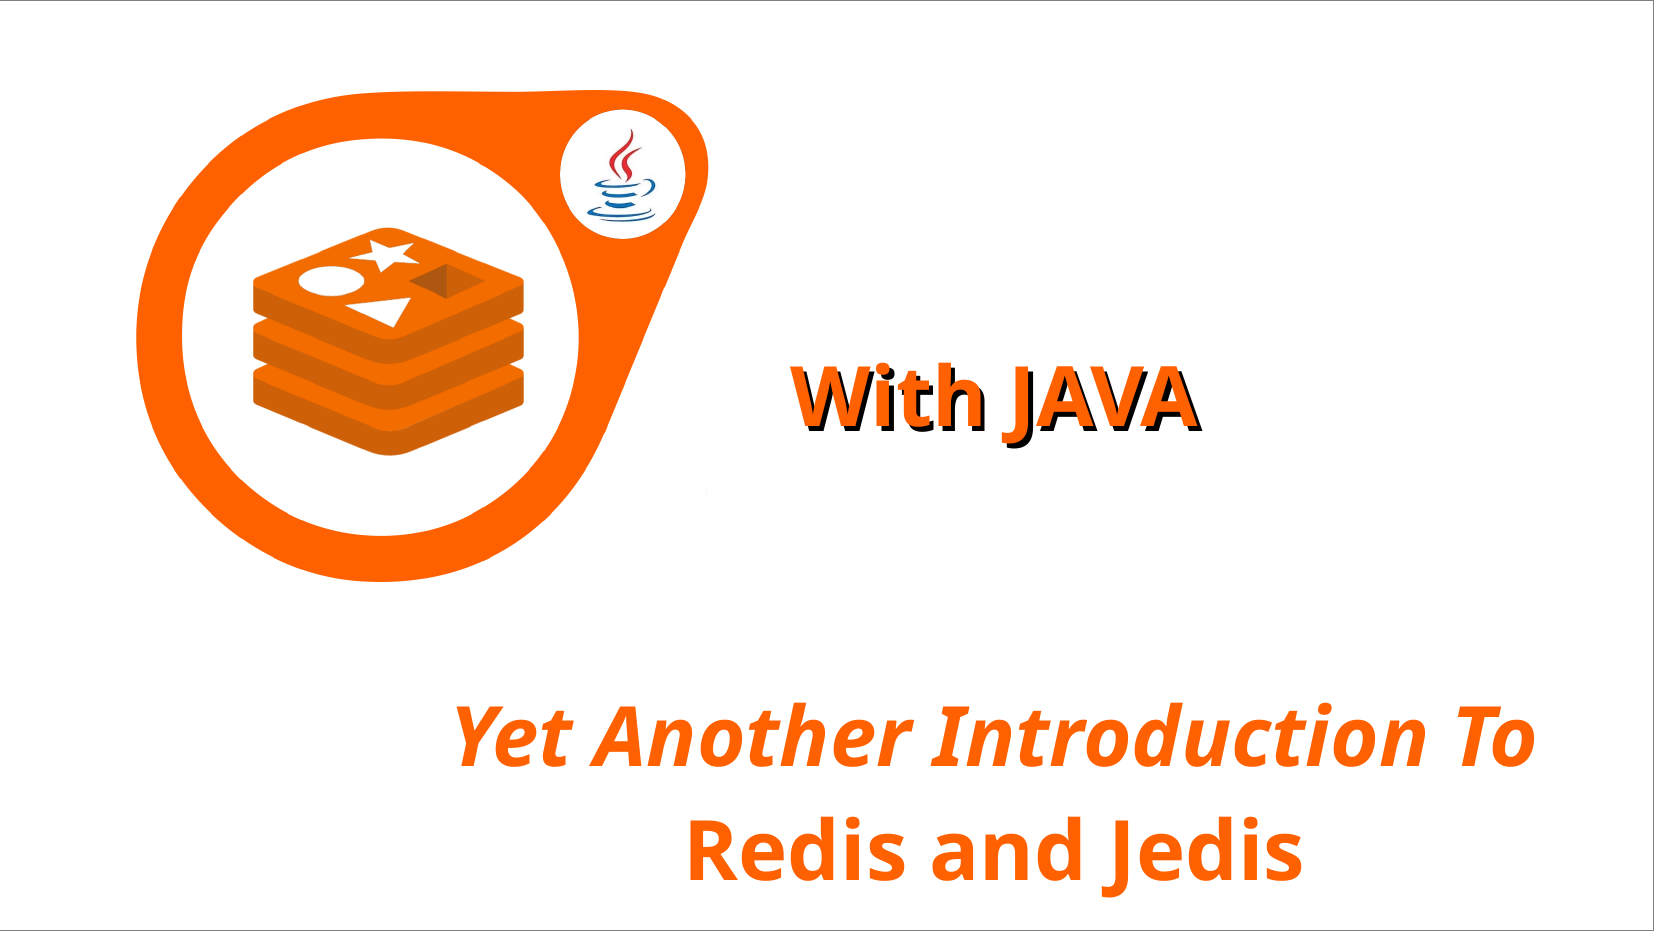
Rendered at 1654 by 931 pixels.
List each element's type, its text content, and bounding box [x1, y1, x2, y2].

text_box With JAVA Yet Another Introduction To Redis and Jedis [435, 330, 1538, 812]
text_box [0, 0, 1654, 931]
picture [120, 76, 725, 601]
